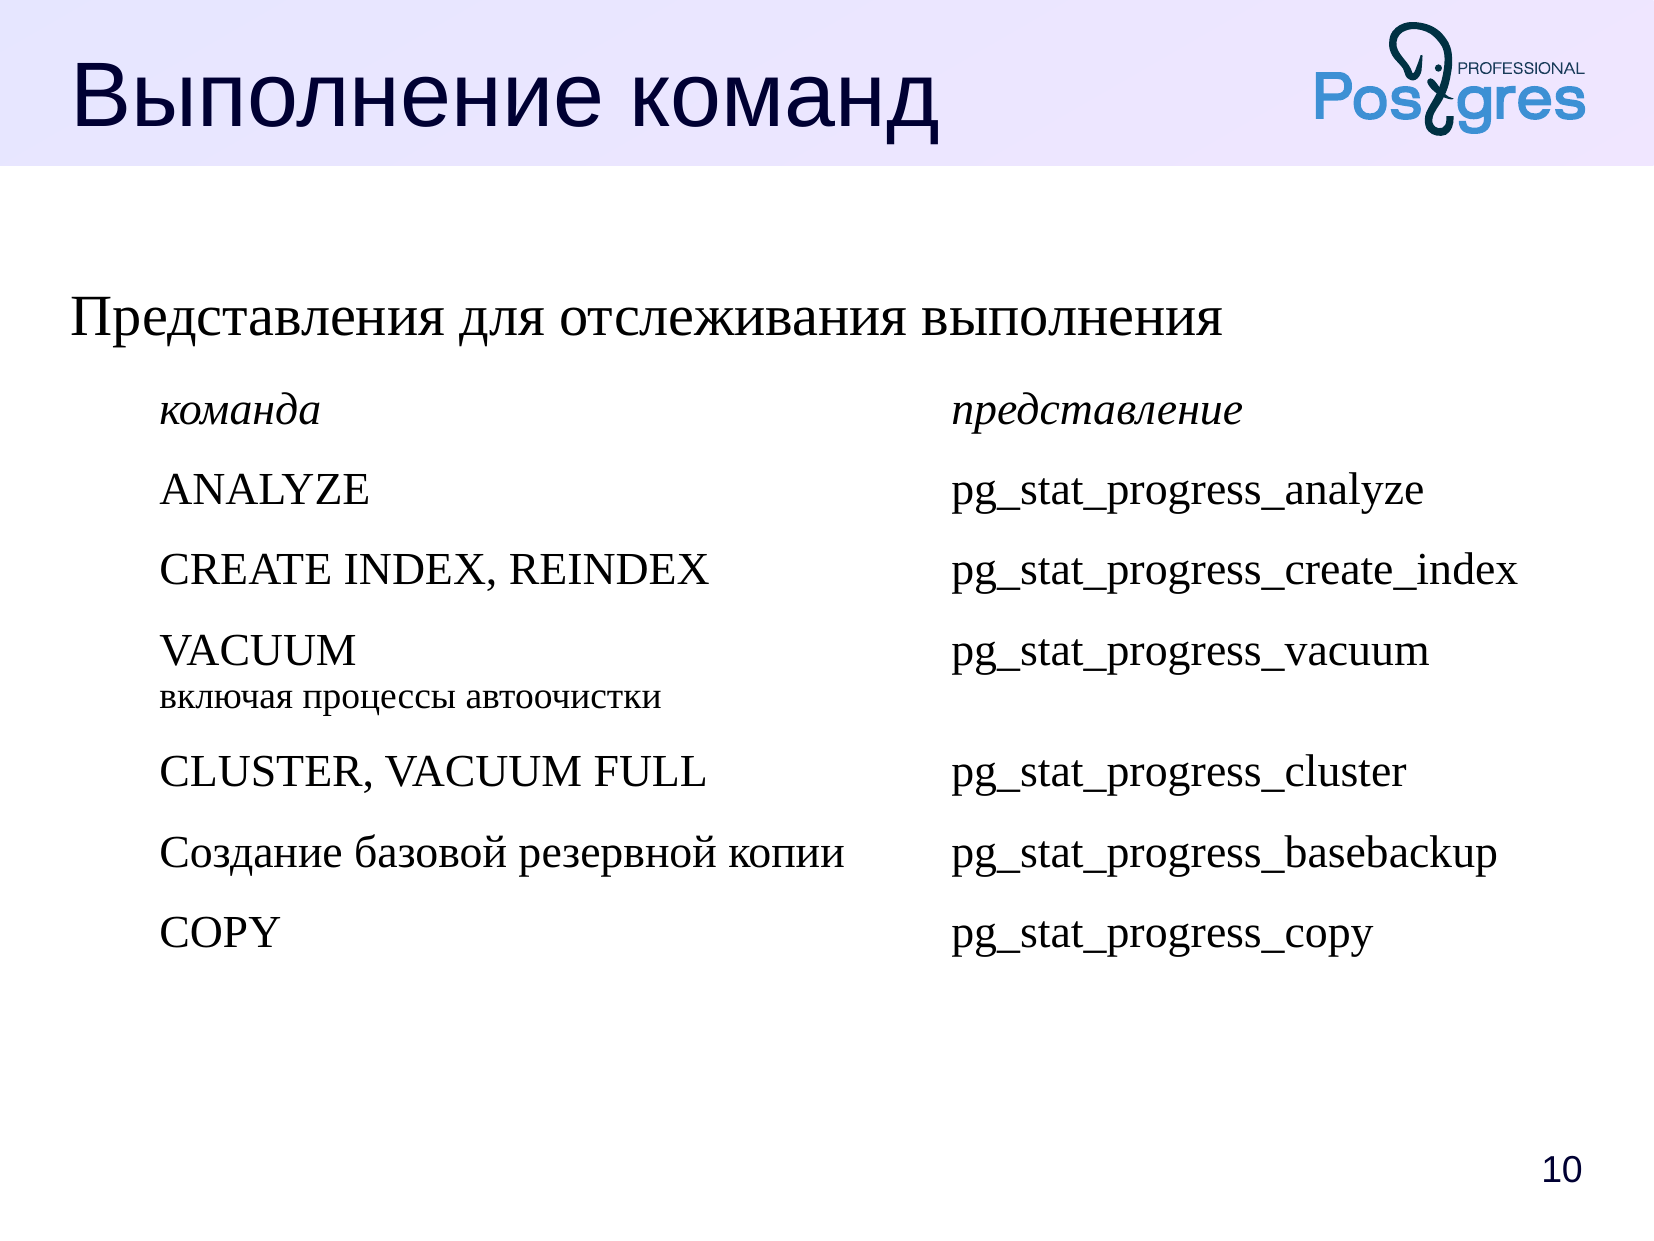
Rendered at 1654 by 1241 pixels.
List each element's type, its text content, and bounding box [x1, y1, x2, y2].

title Выполнение команд [70, 43, 1241, 147]
list Представления для отслеживания выполнения команда представление ANALYZE pg_stat_progress_analyze CREATE INDEX, REINDEX pg_stat_progress_create_index VACUUM pg_stat_progress_vacuum включая процессы автоочистки CLUSTER, VACUUM FULL pg_stat_progress_cluster Создание базовой резервной копии pg_stat_progress_basebackup COPY pg_stat_progress_copy [70, 283, 1583, 1134]
